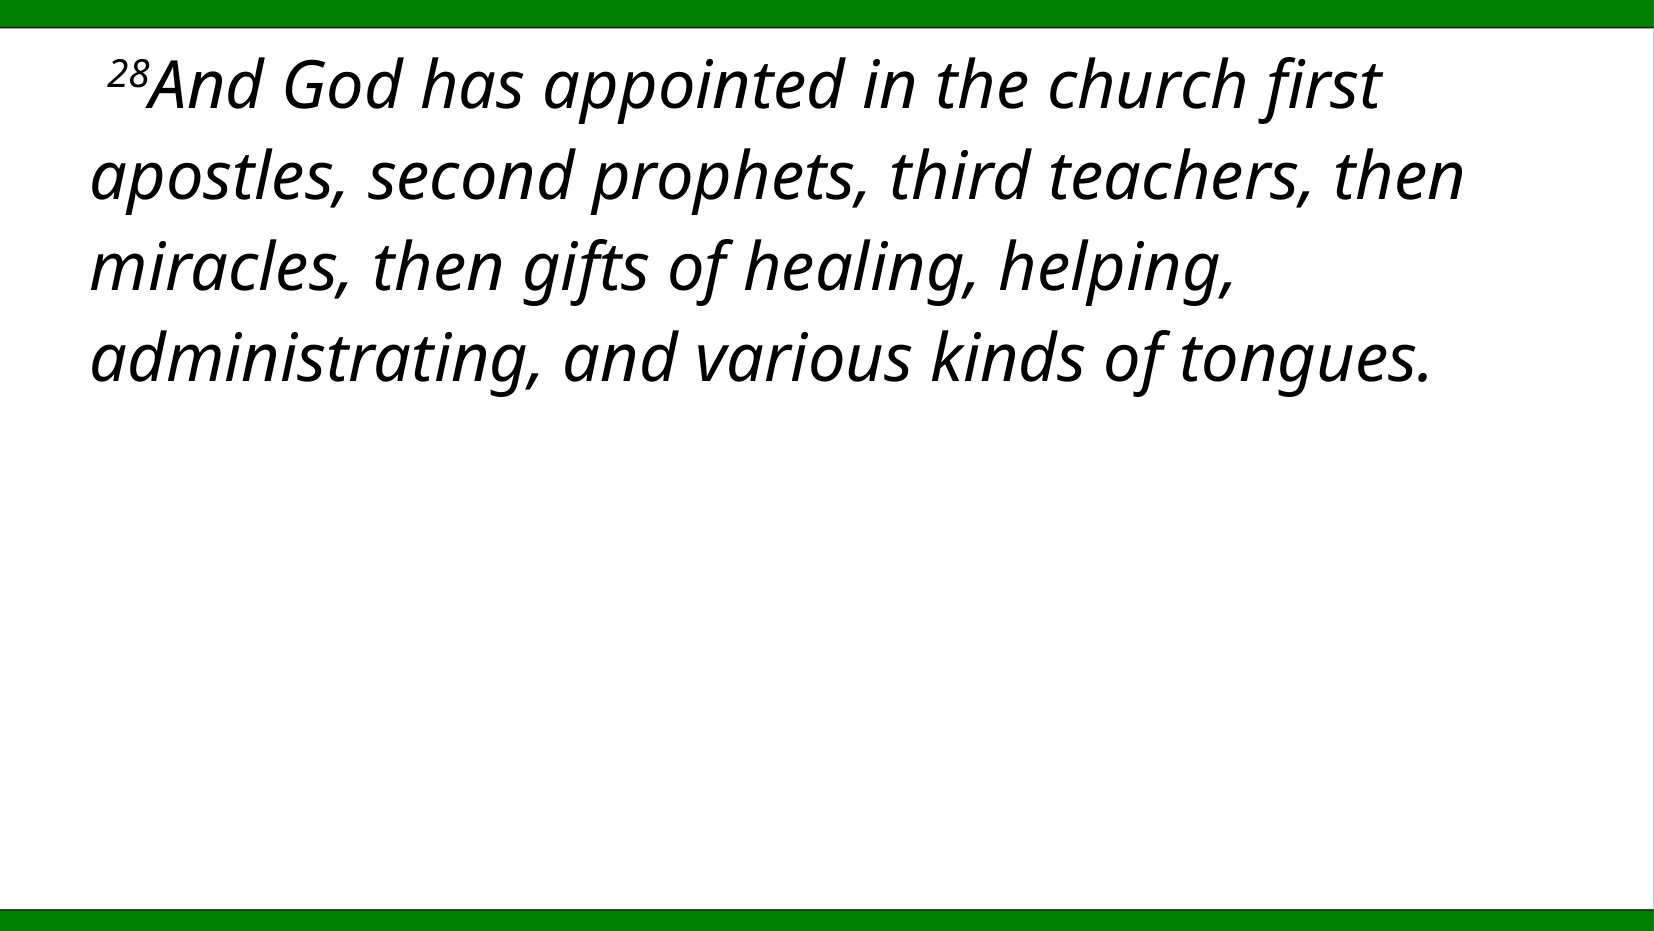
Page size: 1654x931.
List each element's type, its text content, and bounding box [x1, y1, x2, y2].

text_box 28And God has appointed in the church first apostles, second prophets, third teachers, then miracles, then gifts of healing, helping, administrating, and various kinds of tongues. [75, 30, 1591, 578]
picture [0, 0, 1654, 931]
